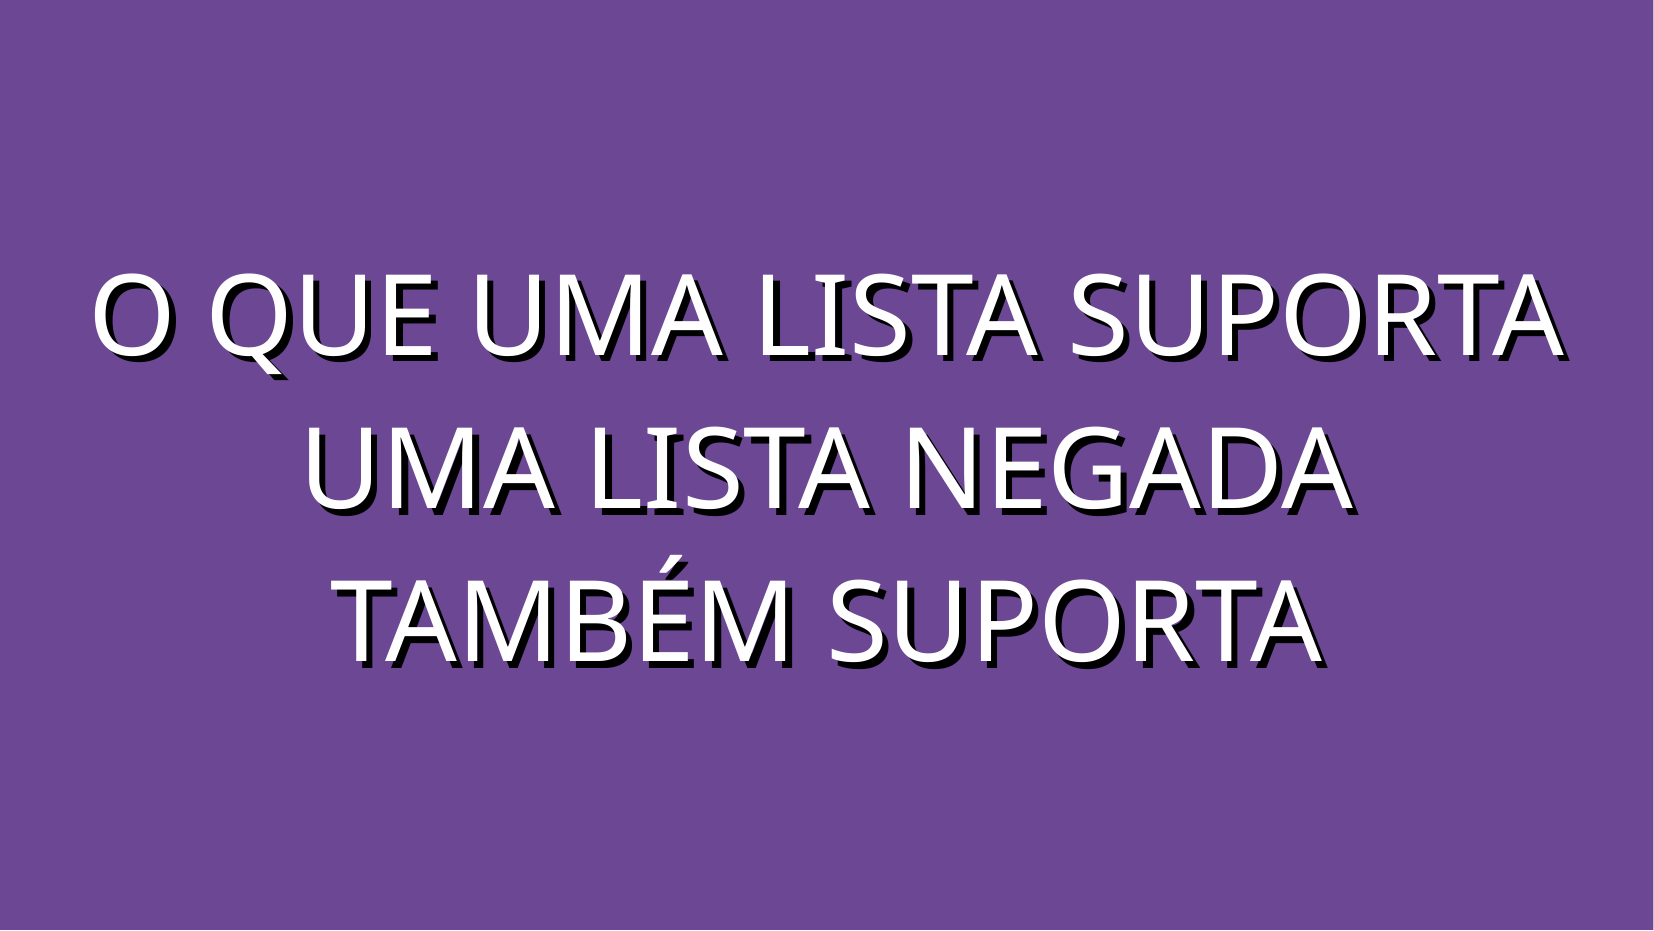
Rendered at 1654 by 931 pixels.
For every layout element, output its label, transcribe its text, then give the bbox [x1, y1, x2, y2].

subtitle O QUE UMA LISTA SUPORTA UMA LISTA NEGADA TAMBÉM SUPORTA [82, 105, 1571, 826]
